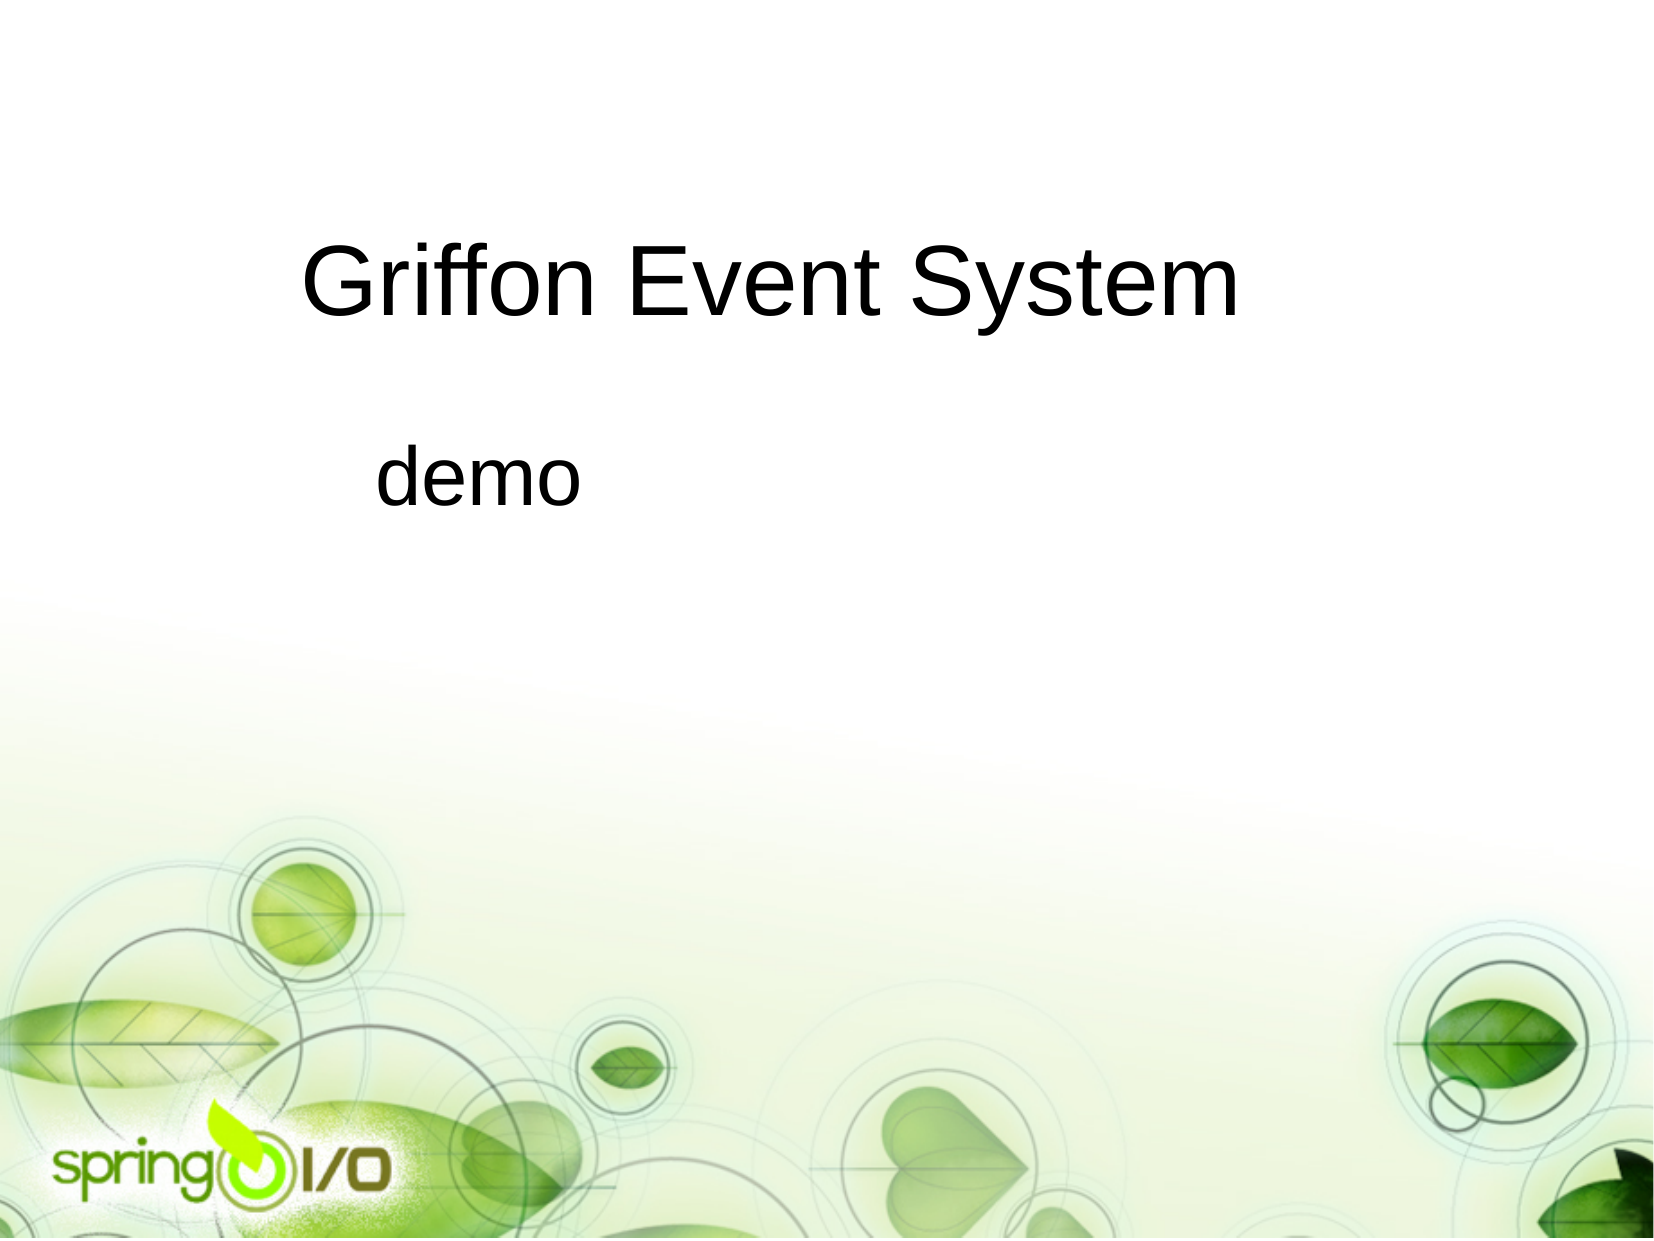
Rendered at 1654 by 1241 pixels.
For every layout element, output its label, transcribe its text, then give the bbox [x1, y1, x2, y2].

text_box Griffon Event System demo [300, 225, 1571, 1109]
picture [0, 0, 1654, 1238]
